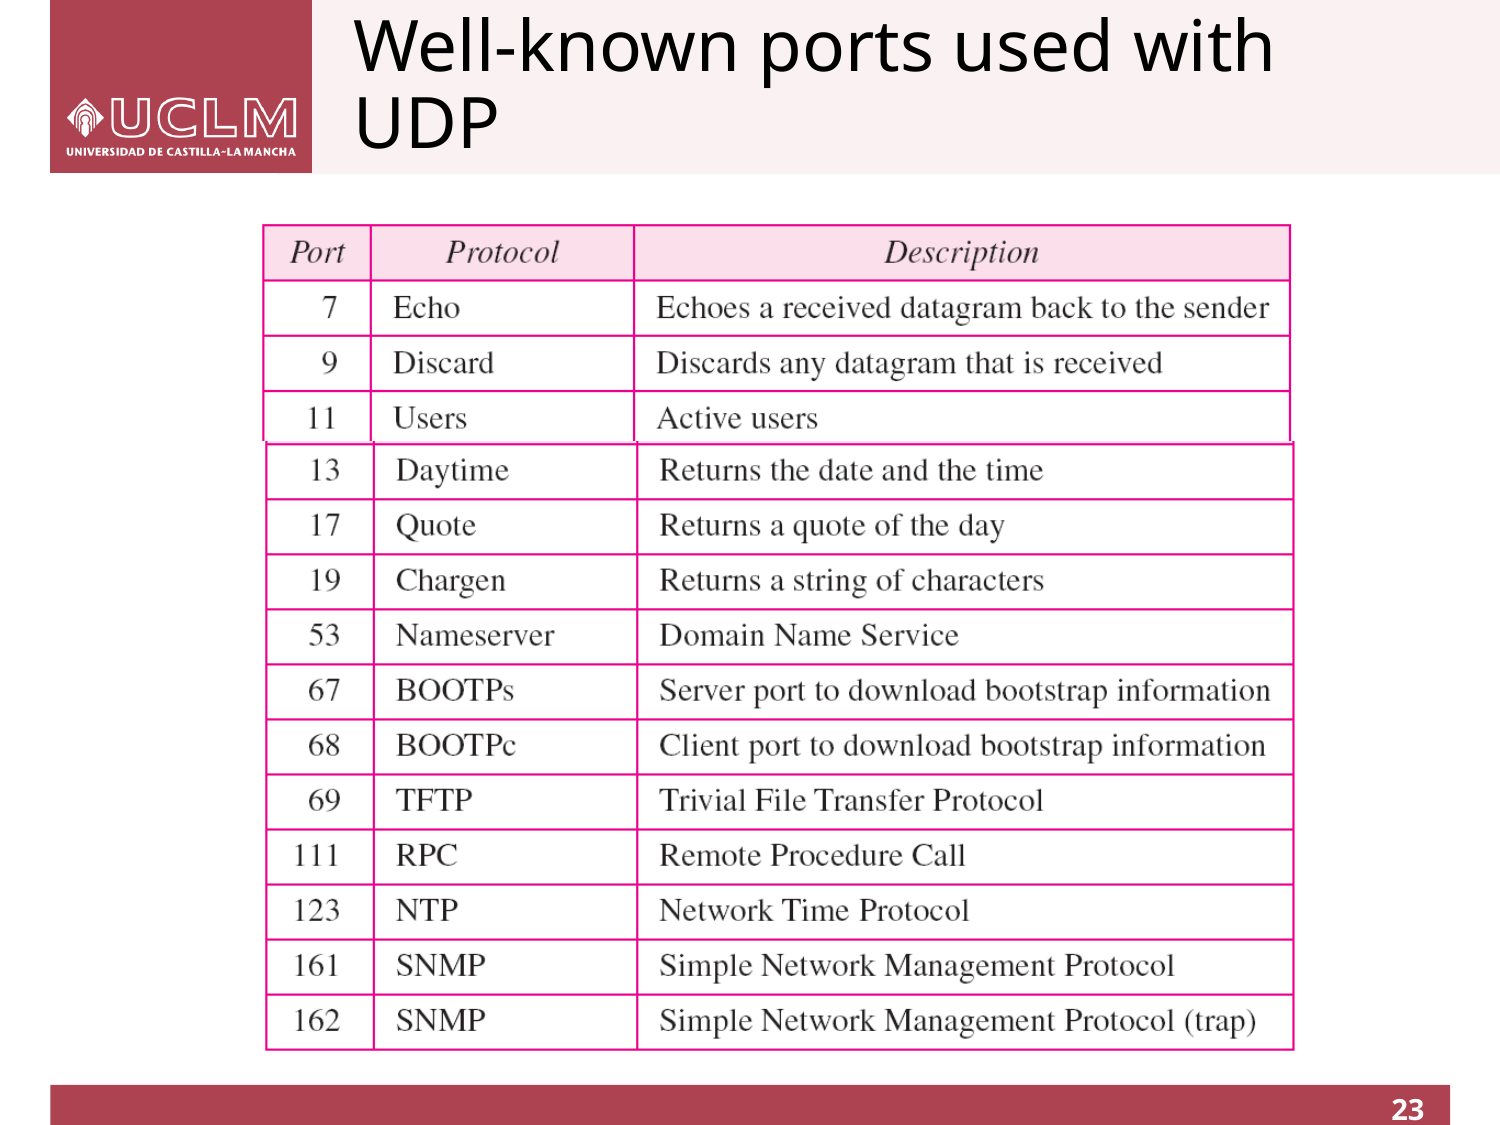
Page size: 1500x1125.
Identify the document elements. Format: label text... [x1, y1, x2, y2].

picture [259, 212, 1300, 1052]
picture [50, 0, 312, 173]
title Well-known ports used with UDP [353, 6, 1425, 168]
